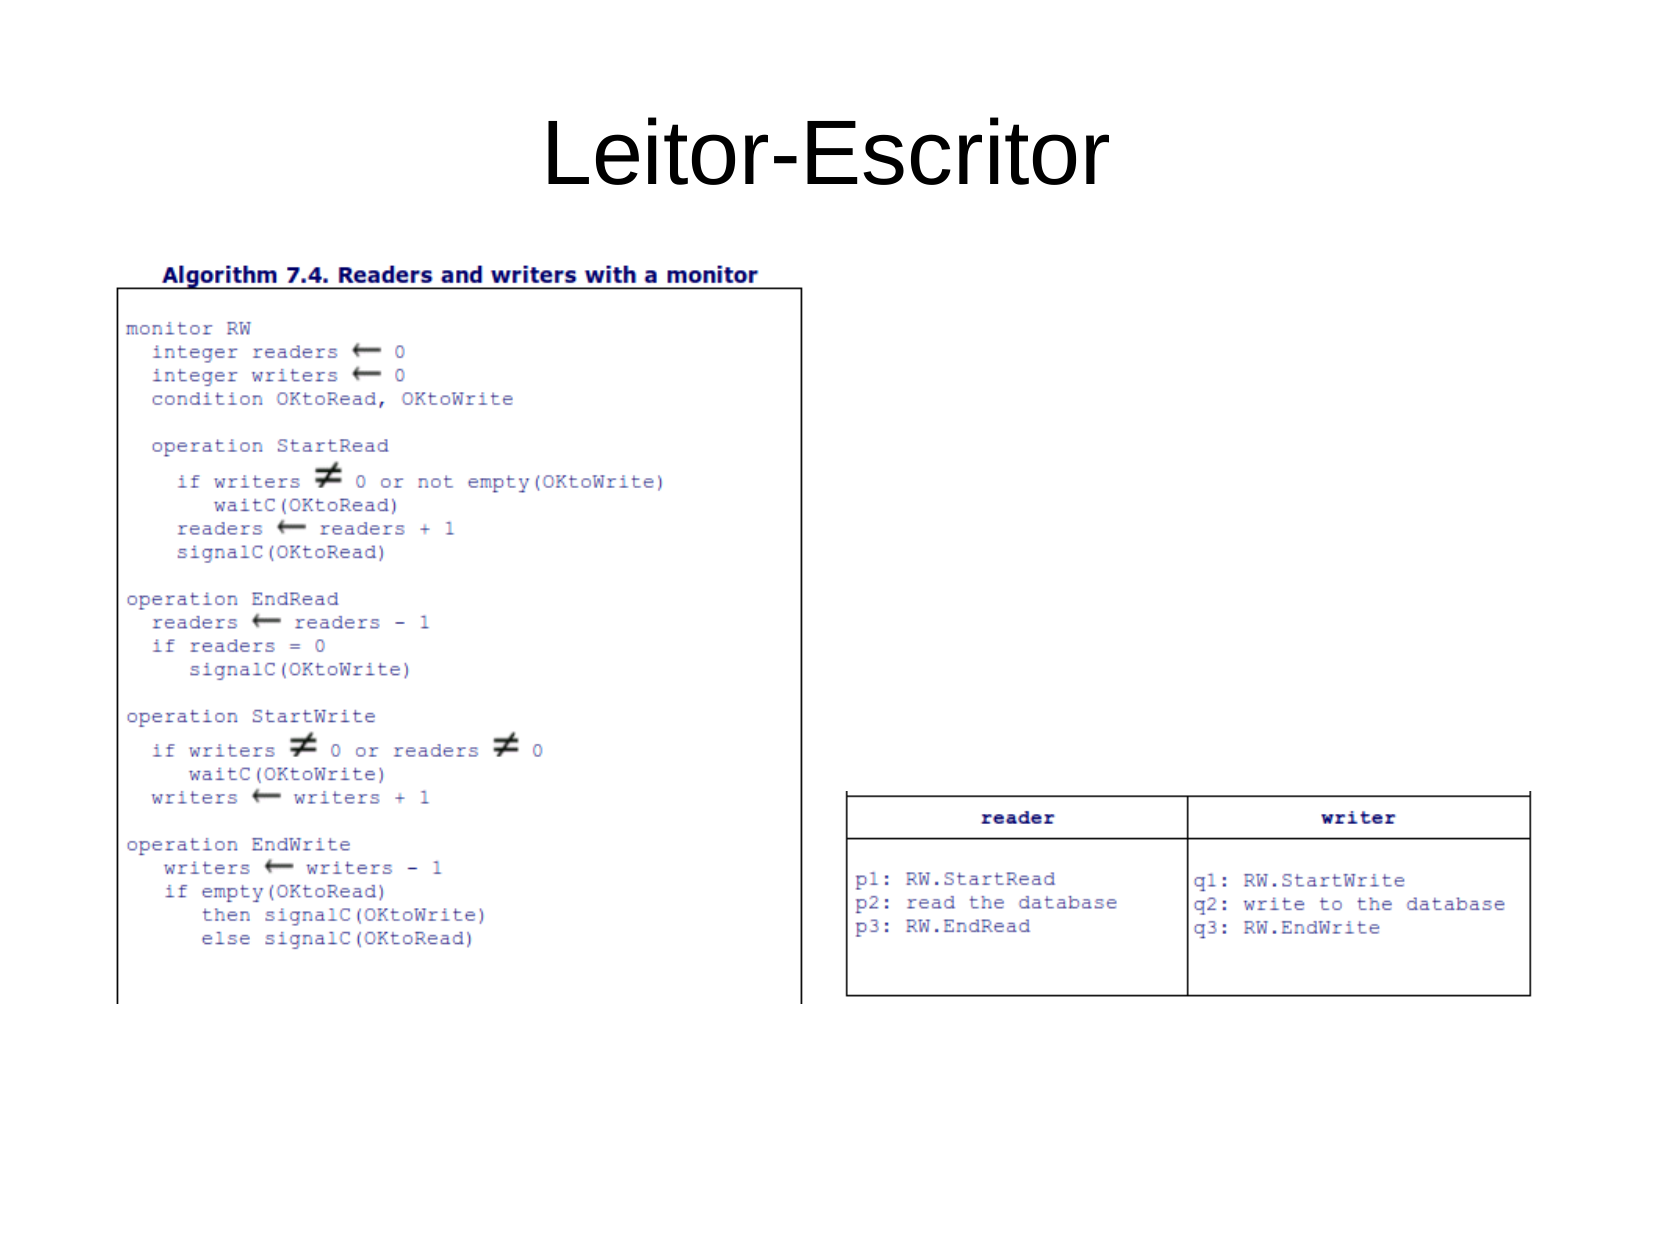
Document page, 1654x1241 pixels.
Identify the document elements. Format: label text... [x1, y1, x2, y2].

picture [840, 791, 1536, 1003]
title Leitor-Escritor [82, 49, 1571, 257]
picture [106, 255, 815, 1004]
